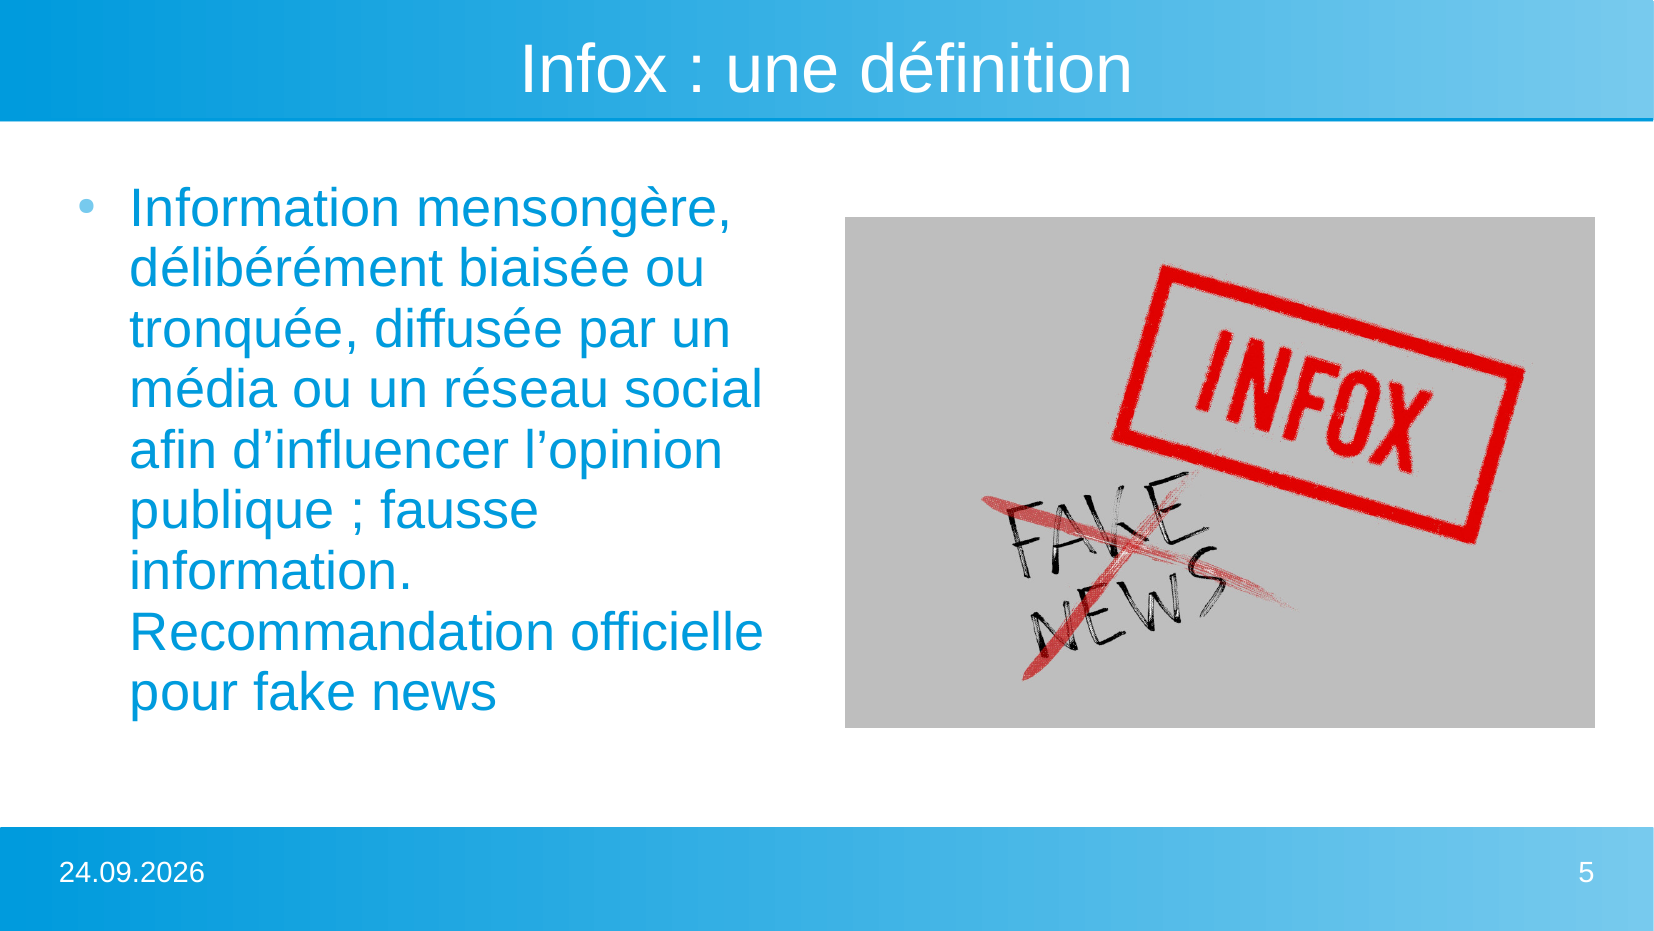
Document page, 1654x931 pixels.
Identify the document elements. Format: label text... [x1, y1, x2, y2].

picture [845, 217, 1595, 728]
list Information mensongère, délibérément biaisée ou tronquée, diffusée par un média ou un réseau social afin d’influencer l’opinion publique ; fausse information. Recommandation officielle pour fake news [59, 177, 809, 768]
title Infox : une définition [59, 29, 1595, 108]
